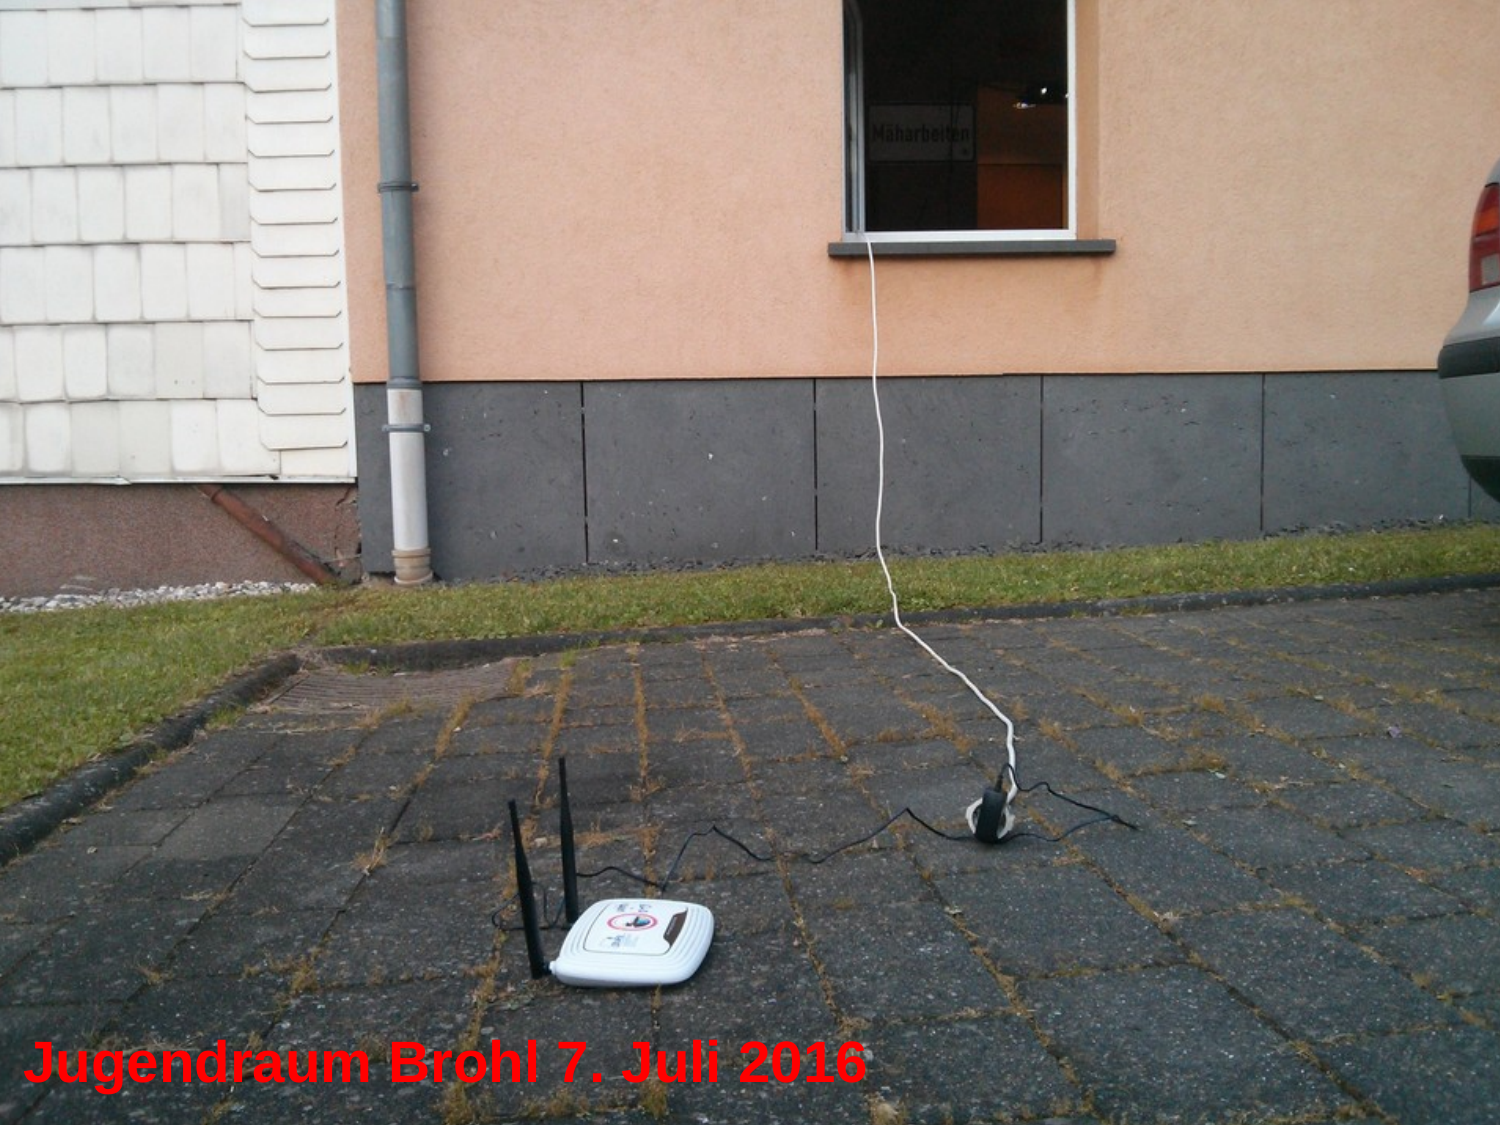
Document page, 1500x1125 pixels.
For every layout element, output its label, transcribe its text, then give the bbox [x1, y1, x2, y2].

picture [0, 0, 1500, 1125]
title Jugendraum Brohl 7. Juli 2016 [23, 998, 1006, 1119]
